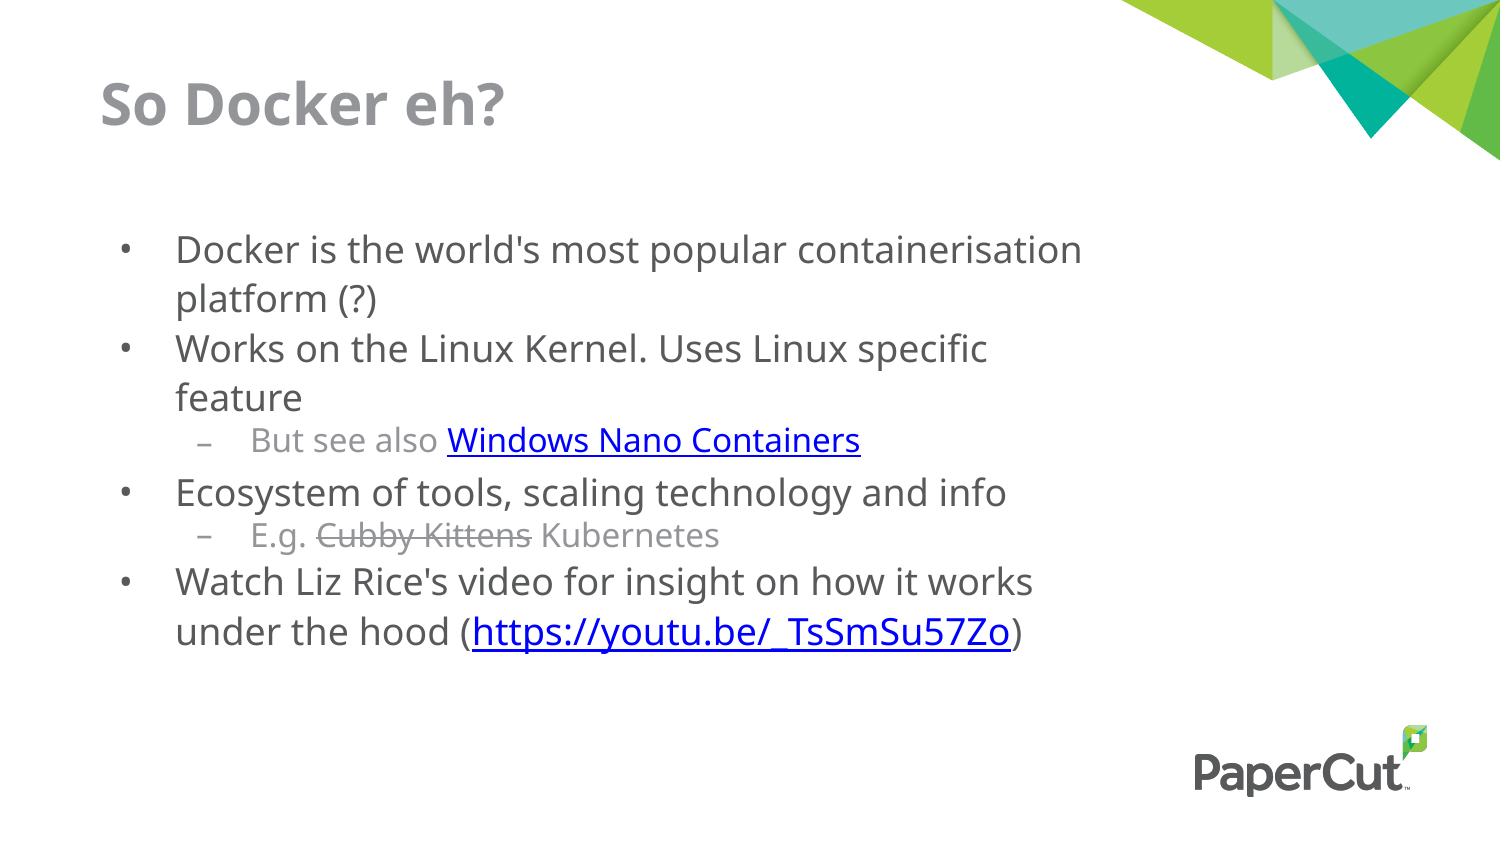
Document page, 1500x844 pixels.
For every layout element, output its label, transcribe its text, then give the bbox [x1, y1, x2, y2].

picture [1119, 0, 1500, 162]
picture [1195, 725, 1427, 797]
list Docker is the world's most popular containerisation platform (?) Works on the Linux Kernel. Uses Linux specific feature But see also Windows Nano Containers Ecosystem of tools, scaling technology and info E.g. Cubby Kittens Kubernetes Watch Liz Rice's video for insight on how it works under the hood (https://youtu.be/_TsSmSu57Zo) [100, 221, 1094, 706]
title So Docker eh? [100, 67, 1214, 196]
